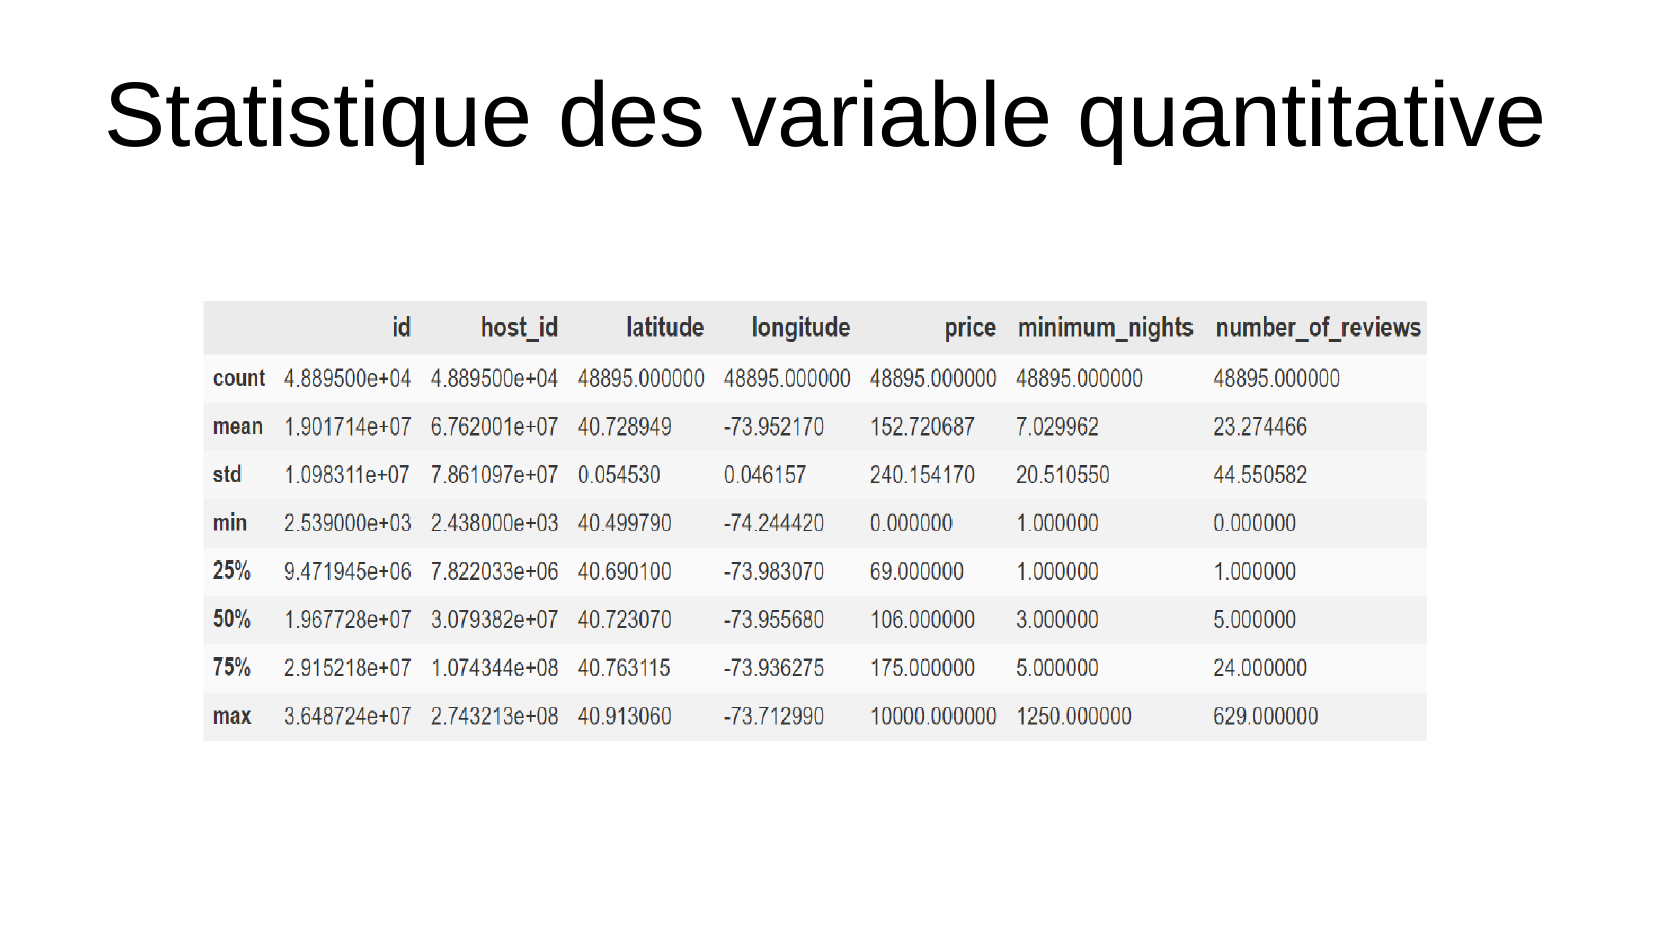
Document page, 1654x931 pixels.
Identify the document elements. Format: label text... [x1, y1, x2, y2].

title Statistique des variable quantitative [82, 37, 1571, 193]
picture [165, 247, 1515, 835]
